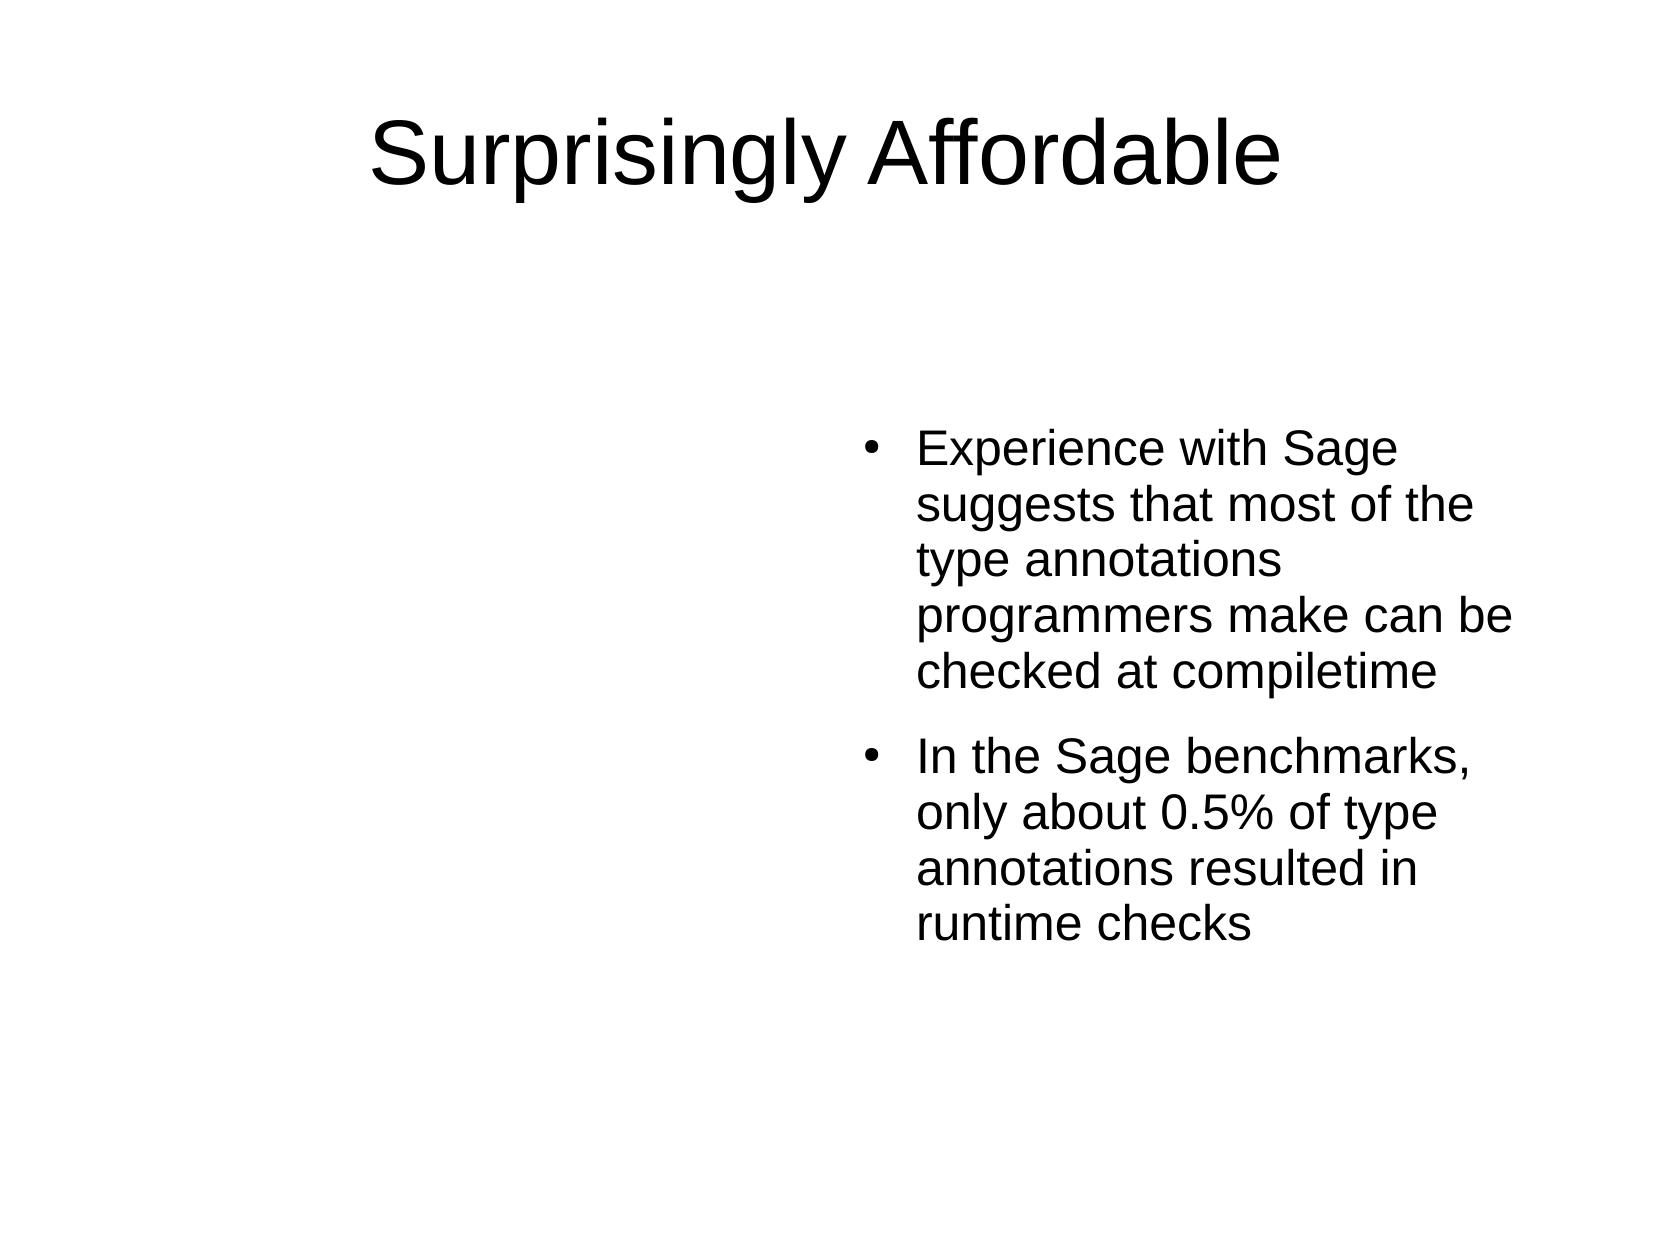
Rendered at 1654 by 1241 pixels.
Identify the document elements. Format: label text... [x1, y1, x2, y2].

list Experience with Sage suggests that most of the type annotations programmers make can be checked at compiletime In the Sage benchmarks, only about 0.5% of type annotations resulted in runtime checks [845, 420, 1572, 1156]
title Surprisingly Affordable [82, 49, 1571, 257]
